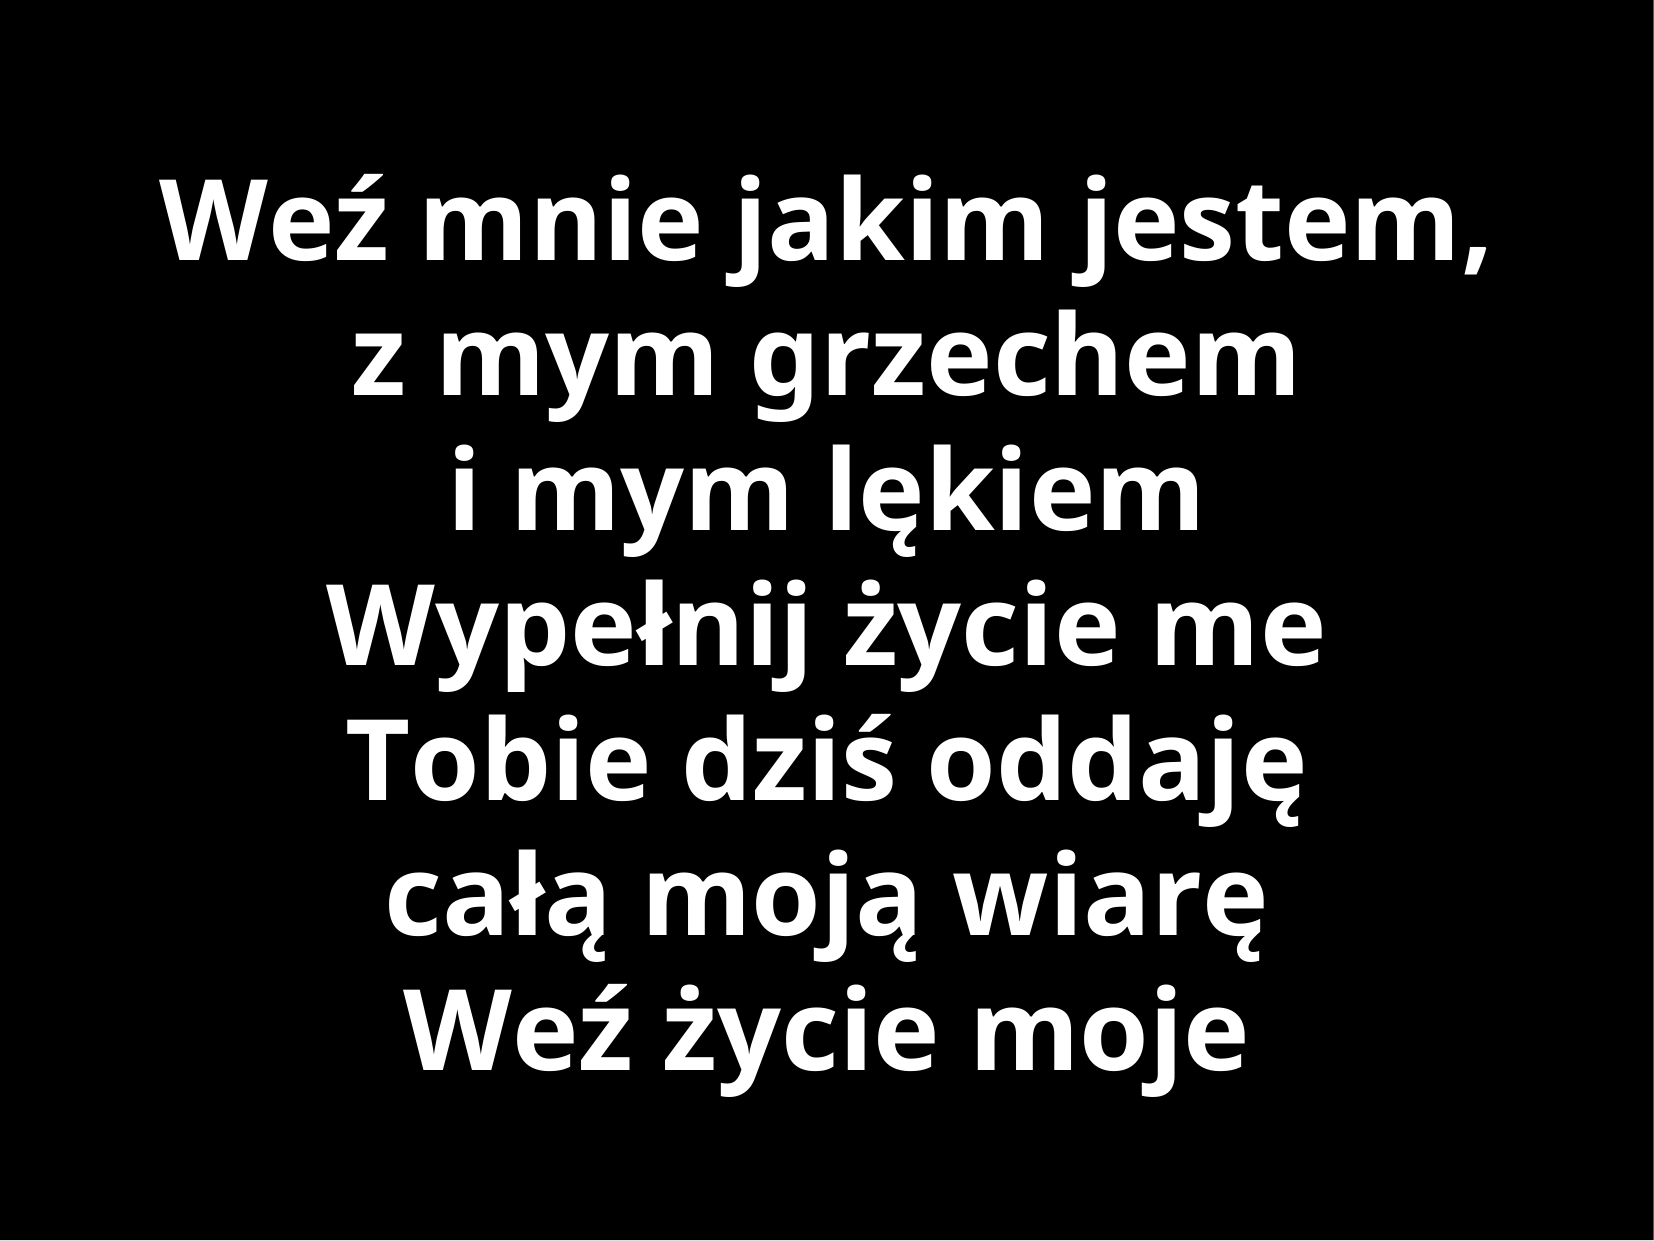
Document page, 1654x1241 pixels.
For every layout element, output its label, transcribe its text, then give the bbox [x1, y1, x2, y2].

title Weź mnie jakim jestem, z mym grzechem i mym lękiem Wypełnij życie me Tobie dziś oddaję całą moją wiarę Weź życie moje [0, 0, 1654, 1241]
